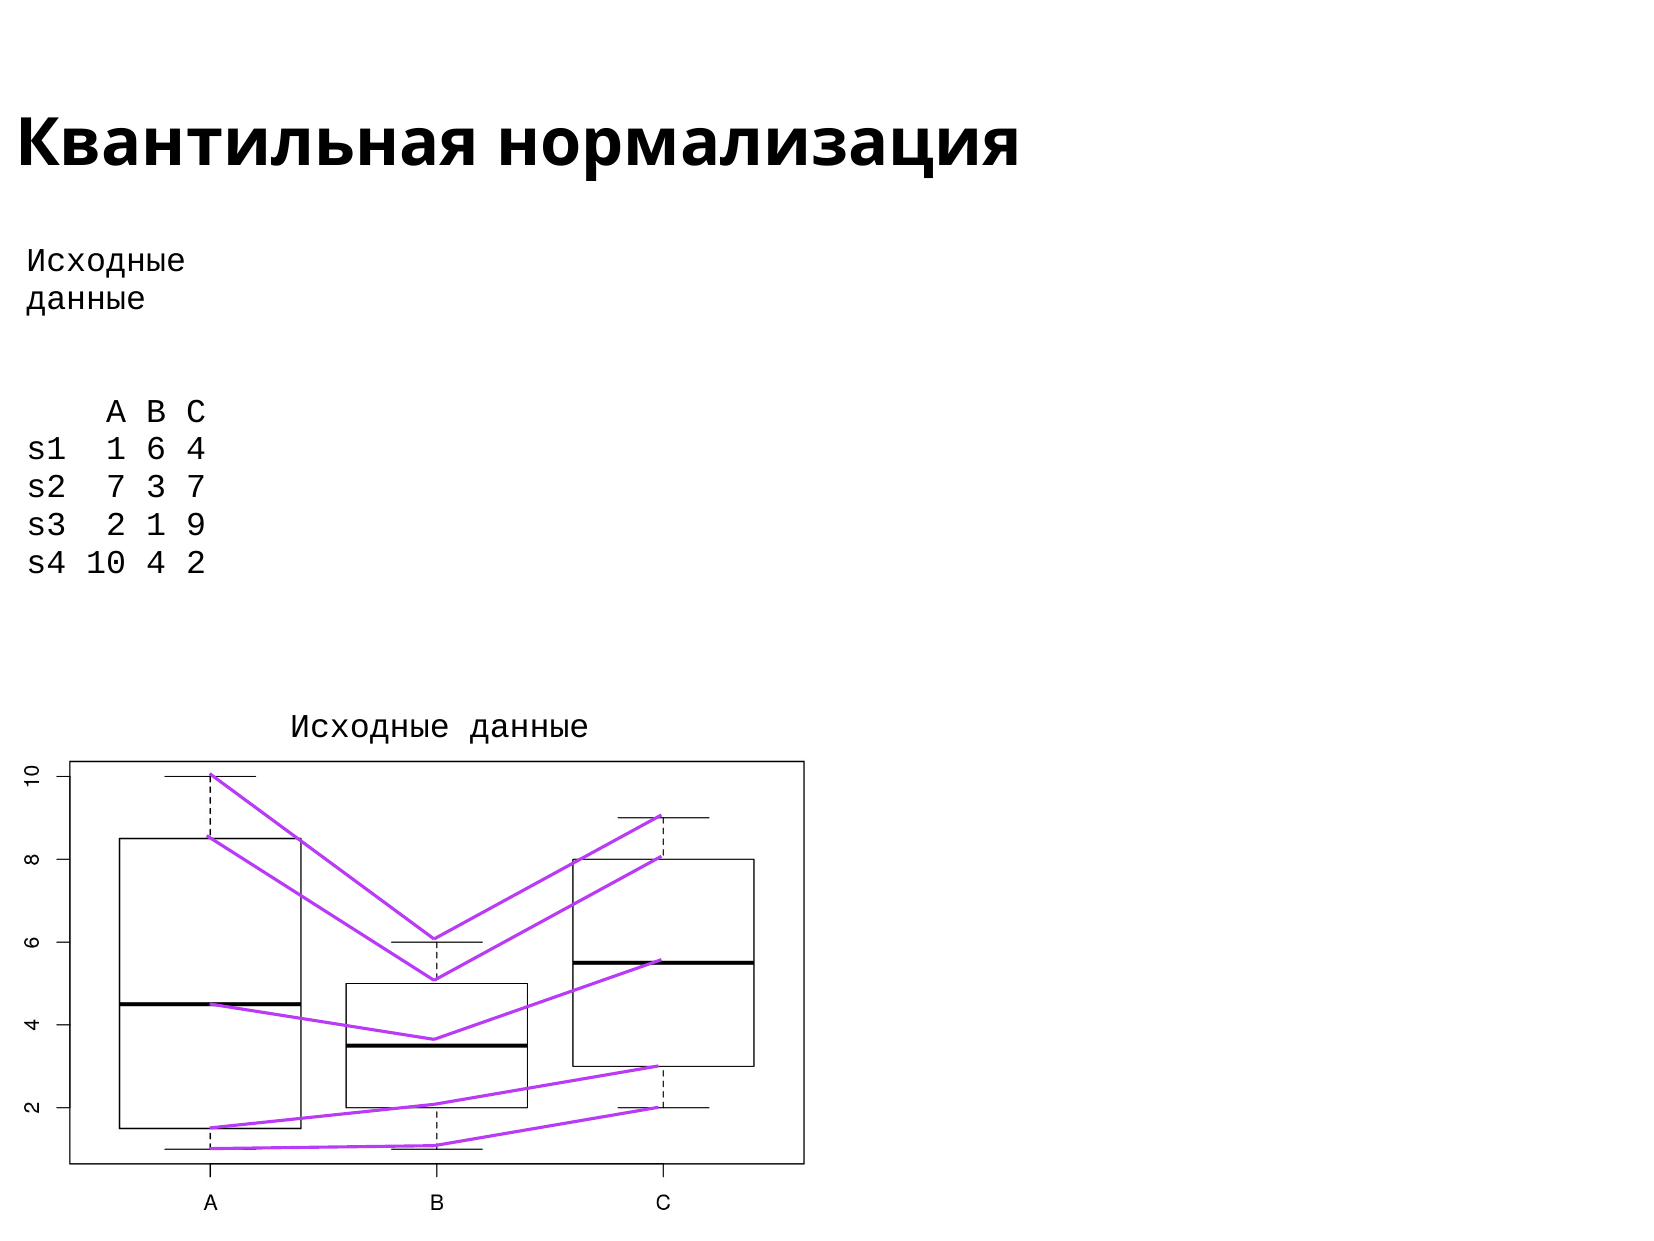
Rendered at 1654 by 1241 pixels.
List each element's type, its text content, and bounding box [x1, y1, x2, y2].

picture [8, 741, 820, 1232]
text_box Исходные данные [271, 702, 609, 756]
text_box Исходные данные A B C s1 1 6 4 s2 7 3 7 s3 2 1 9 s4 10 4 2 [11, 236, 237, 591]
title Квантильная нормализация [15, 19, 1636, 260]
